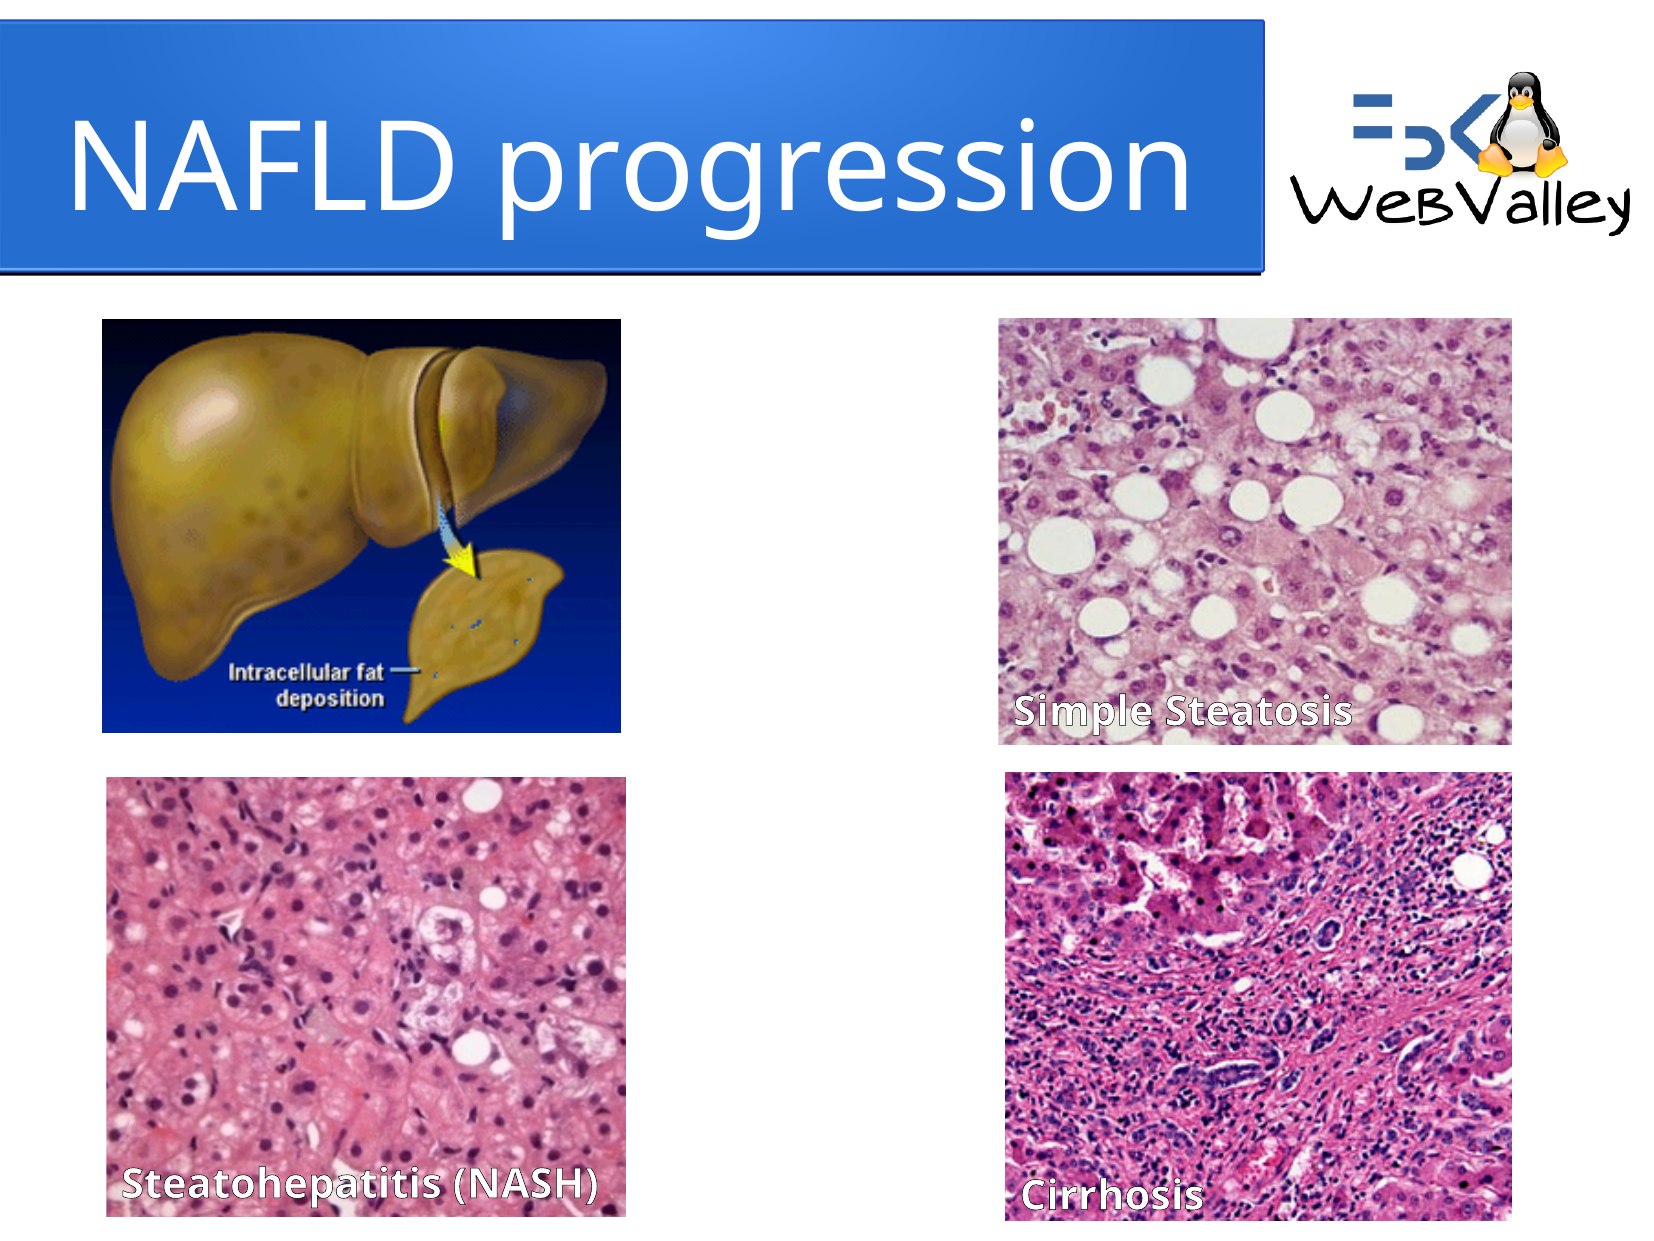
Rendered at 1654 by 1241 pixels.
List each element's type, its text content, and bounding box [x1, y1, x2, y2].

text_box NAFLD progression [4, 69, 1257, 225]
picture [1290, 70, 1630, 237]
picture [998, 318, 1512, 673]
picture [102, 319, 621, 733]
picture [1005, 772, 1512, 1157]
picture [106, 777, 626, 1145]
text_box Steatohepatitis (NASH) [106, 1145, 626, 1208]
picture [998, 736, 1512, 745]
text_box Cirrhosis [1005, 1157, 1512, 1220]
text_box Simple Steatosis [998, 673, 1512, 736]
picture [106, 1208, 626, 1217]
